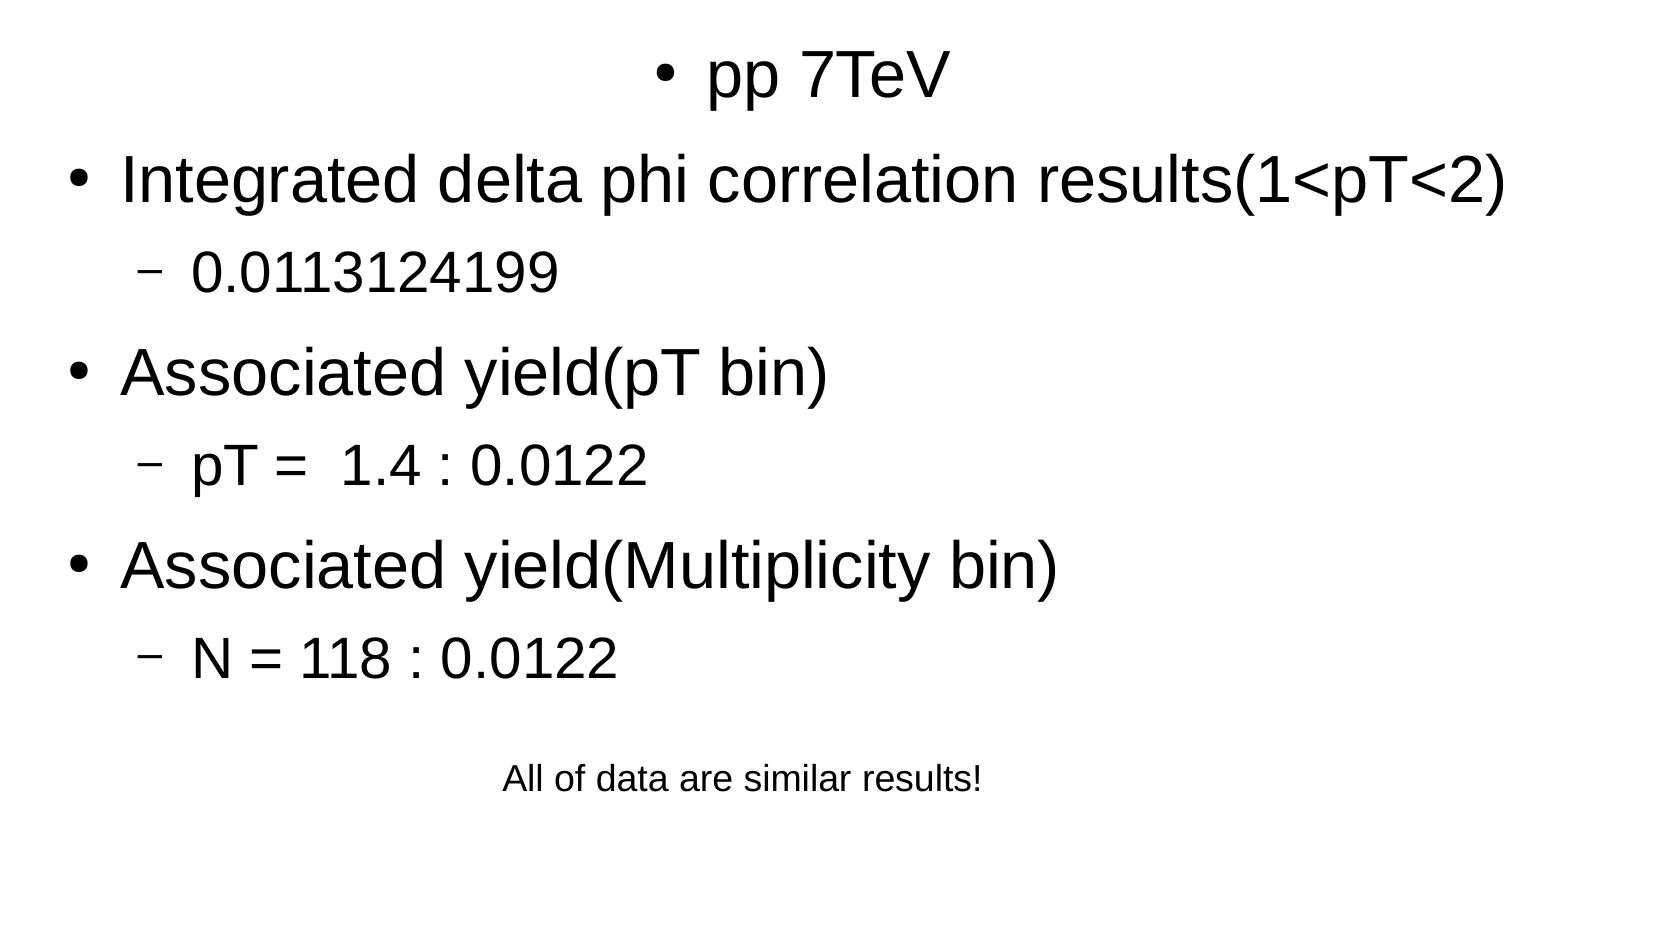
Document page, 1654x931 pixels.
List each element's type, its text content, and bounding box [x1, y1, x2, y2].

text_box All of data are similar results! [487, 750, 1013, 807]
list pp 7TeV Integrated delta phi correlation results(1<pT<2) 0.0113124199 Associated yield(pT bin) pT = 1.4 : 0.0122 Associated yield(Multiplicity bin) N = 118 : 0.0122 [49, 37, 1538, 713]
